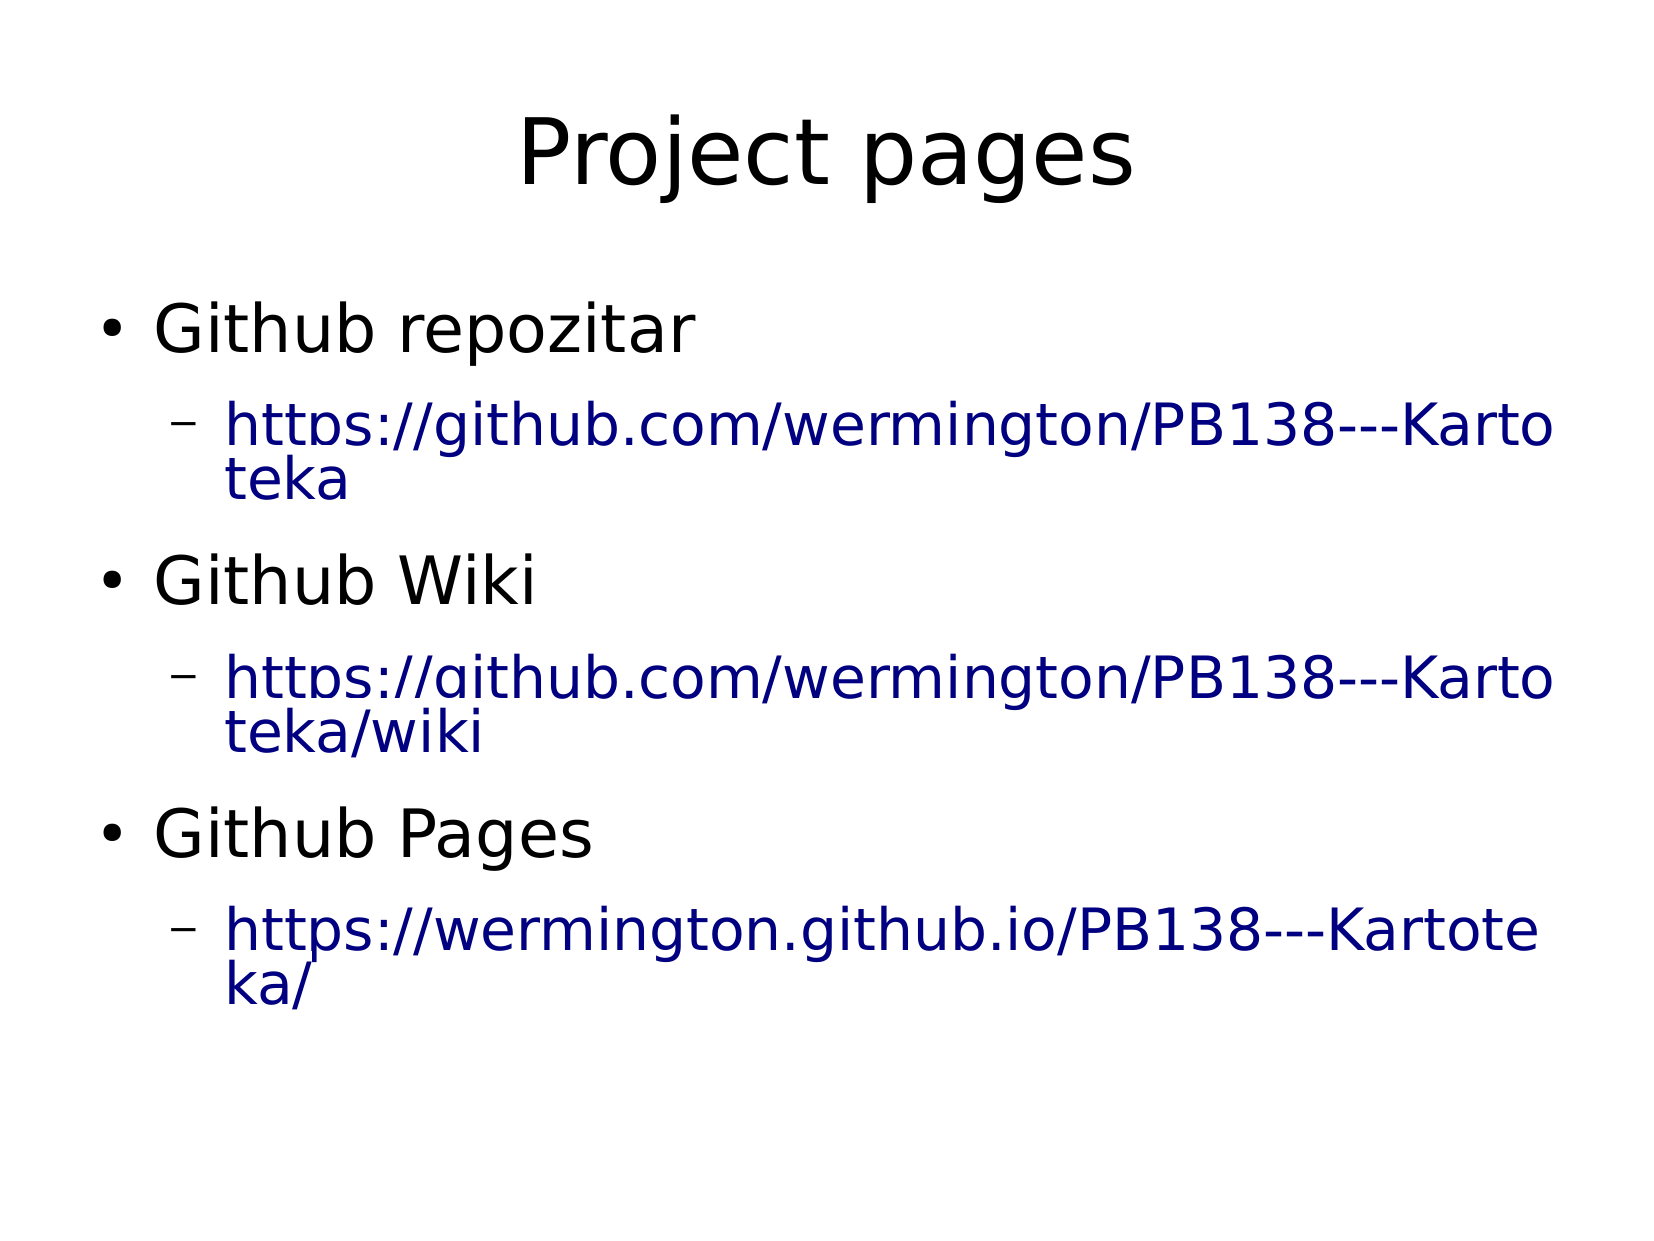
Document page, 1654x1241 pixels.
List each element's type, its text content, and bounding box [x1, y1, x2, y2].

list Github repozitar https://github.com/wermington/PB138---Kartoteka Github Wiki https://github.com/wermington/PB138---Kartoteka/wiki Github Pages https://wermington.github.io/PB138---Kartoteka/ [82, 290, 1571, 1010]
title Project pages [82, 49, 1571, 257]
